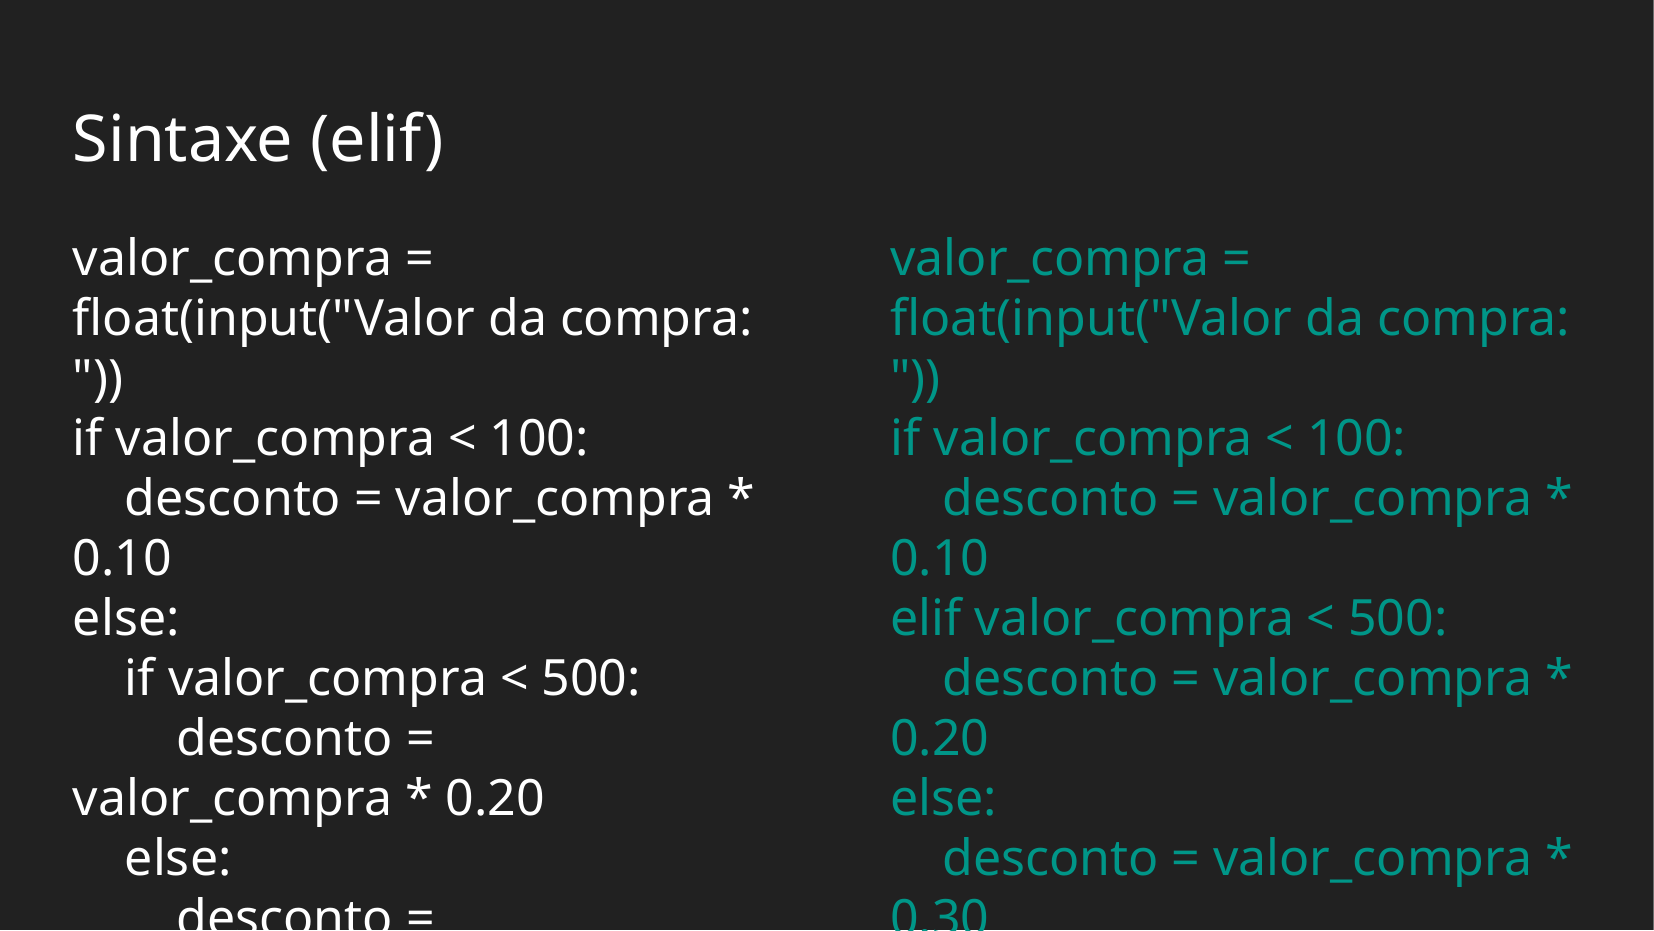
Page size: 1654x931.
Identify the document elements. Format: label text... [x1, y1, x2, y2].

list valor_compra = float(input("Valor da compra: ")) if valor_compra < 100: desconto = valor_compra * 0.10 else: if valor_compra < 500: desconto = valor_compra * 0.20 else: desconto = valor_compra * 0.30 [56, 208, 780, 827]
list valor_compra = float(input("Valor da compra: ")) if valor_compra < 100: desconto = valor_compra * 0.10 elif valor_compra < 500: desconto = valor_compra * 0.20 else: desconto = valor_compra * 0.30 [873, 208, 1598, 827]
title Sintaxe (elif) [56, 80, 1598, 185]
